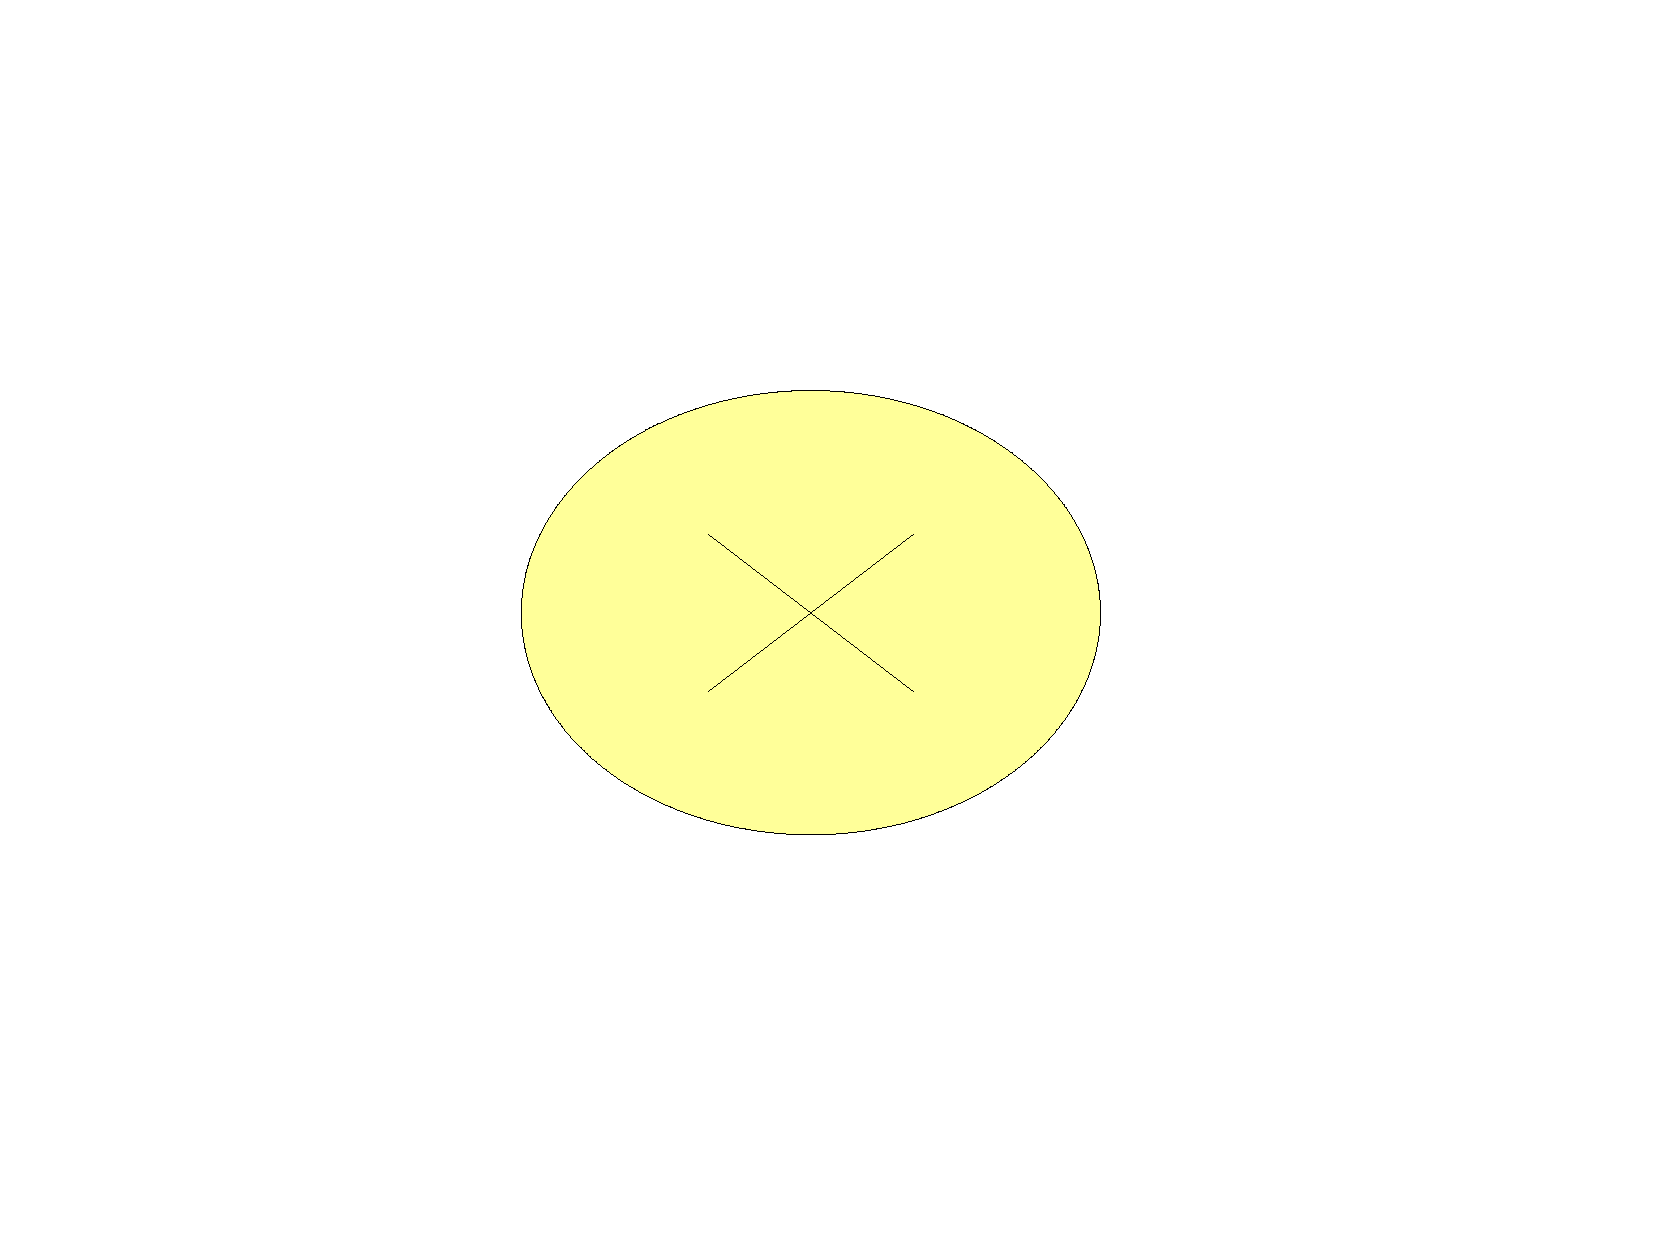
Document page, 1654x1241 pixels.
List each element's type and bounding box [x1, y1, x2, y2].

text_box [521, 390, 1101, 835]
